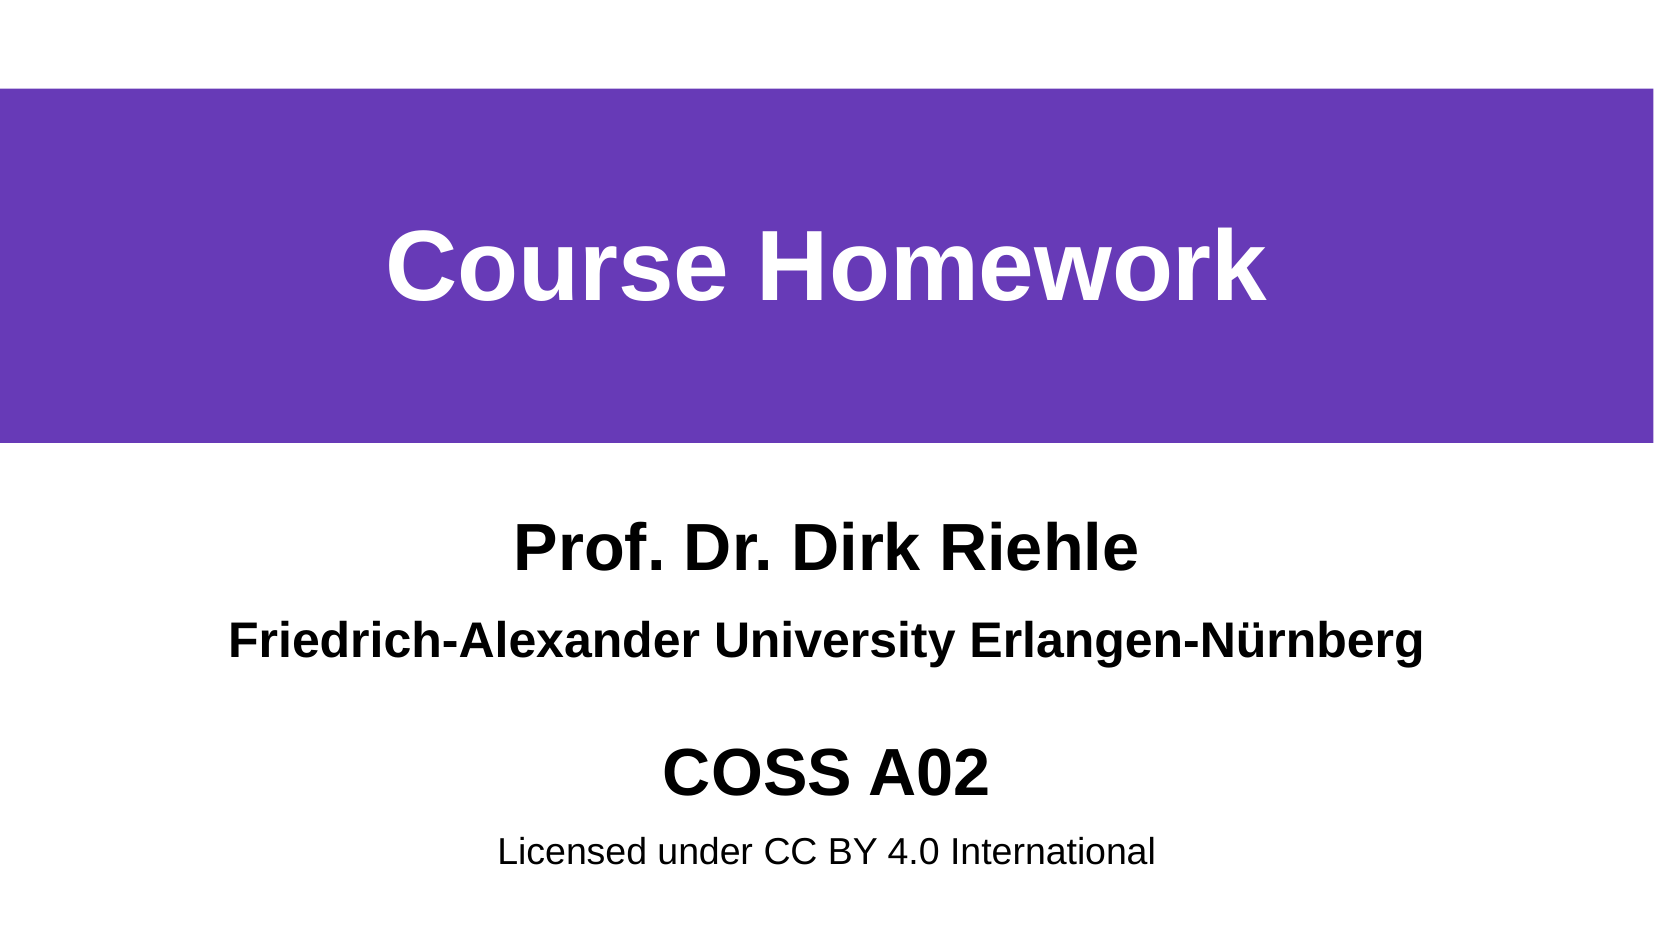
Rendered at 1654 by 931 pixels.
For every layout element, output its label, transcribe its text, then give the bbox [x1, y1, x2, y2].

title Course Homework [0, 88, 1654, 443]
subtitle Prof. Dr. Dirk Riehle Friedrich-Alexander University Erlangen-Nürnberg COSS A02 Licensed under CC BY 4.0 International [29, 472, 1625, 886]
